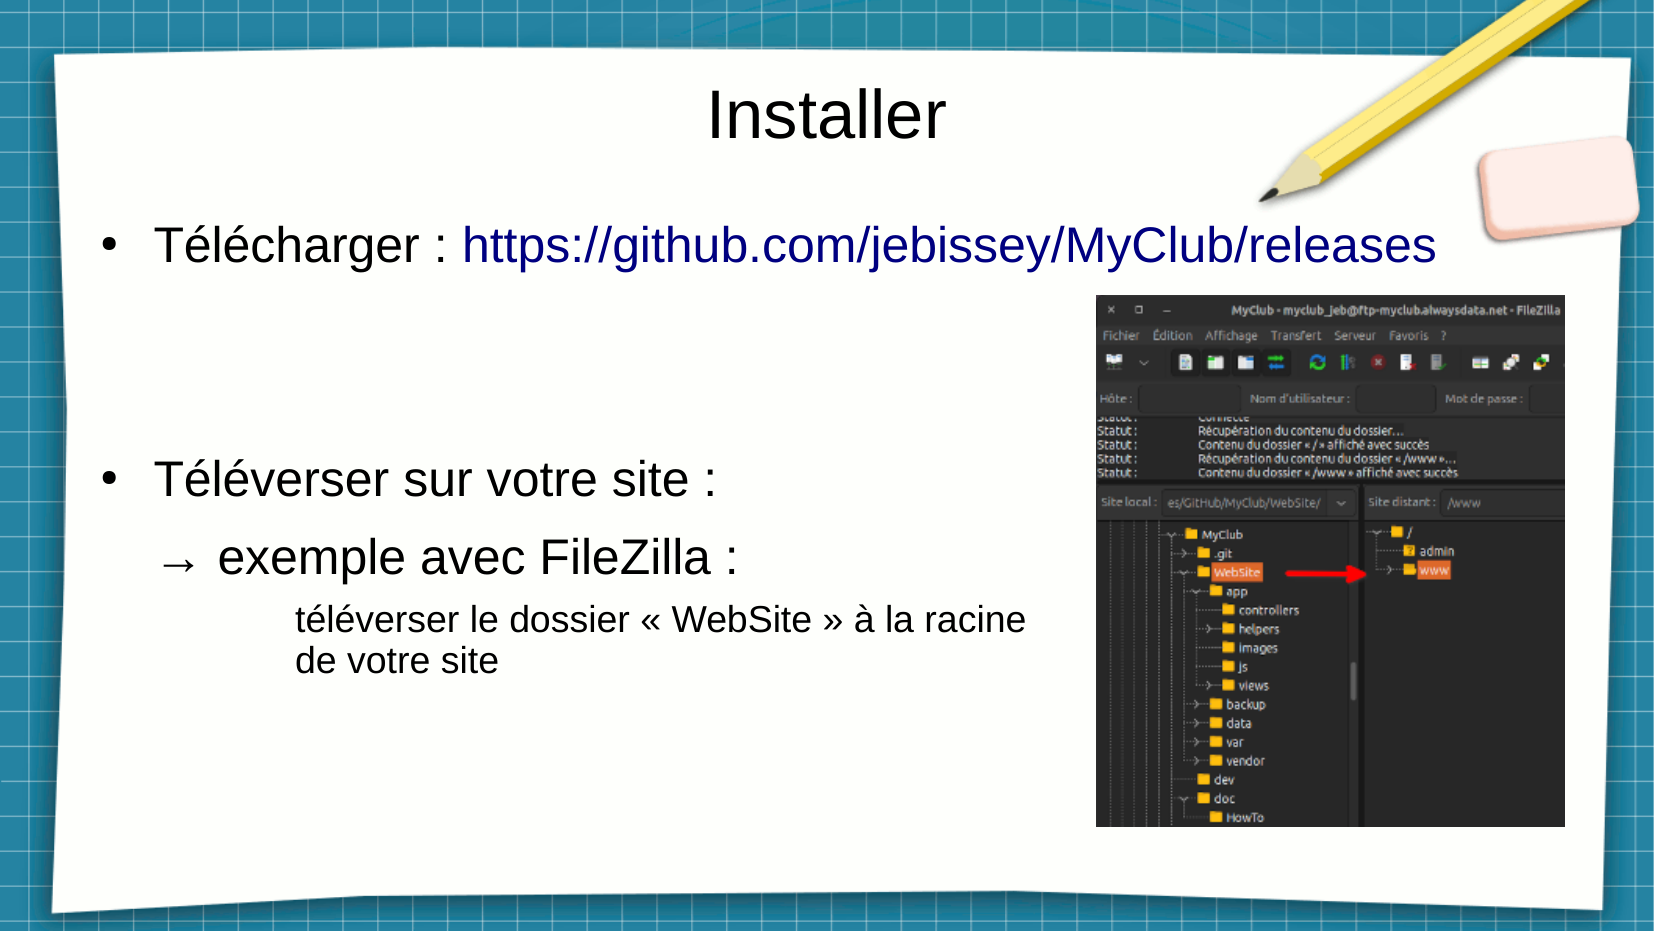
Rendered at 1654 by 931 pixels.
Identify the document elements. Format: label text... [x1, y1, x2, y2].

picture [0, 0, 1654, 931]
title Installer [82, 37, 1571, 193]
list Télécharger : https://github.com/jebissey/MyClub/releases Téléverser sur votre site : → exemple avec FileZilla : téléverser le dossier « WebSite » à la racine de votre site [82, 217, 1571, 758]
